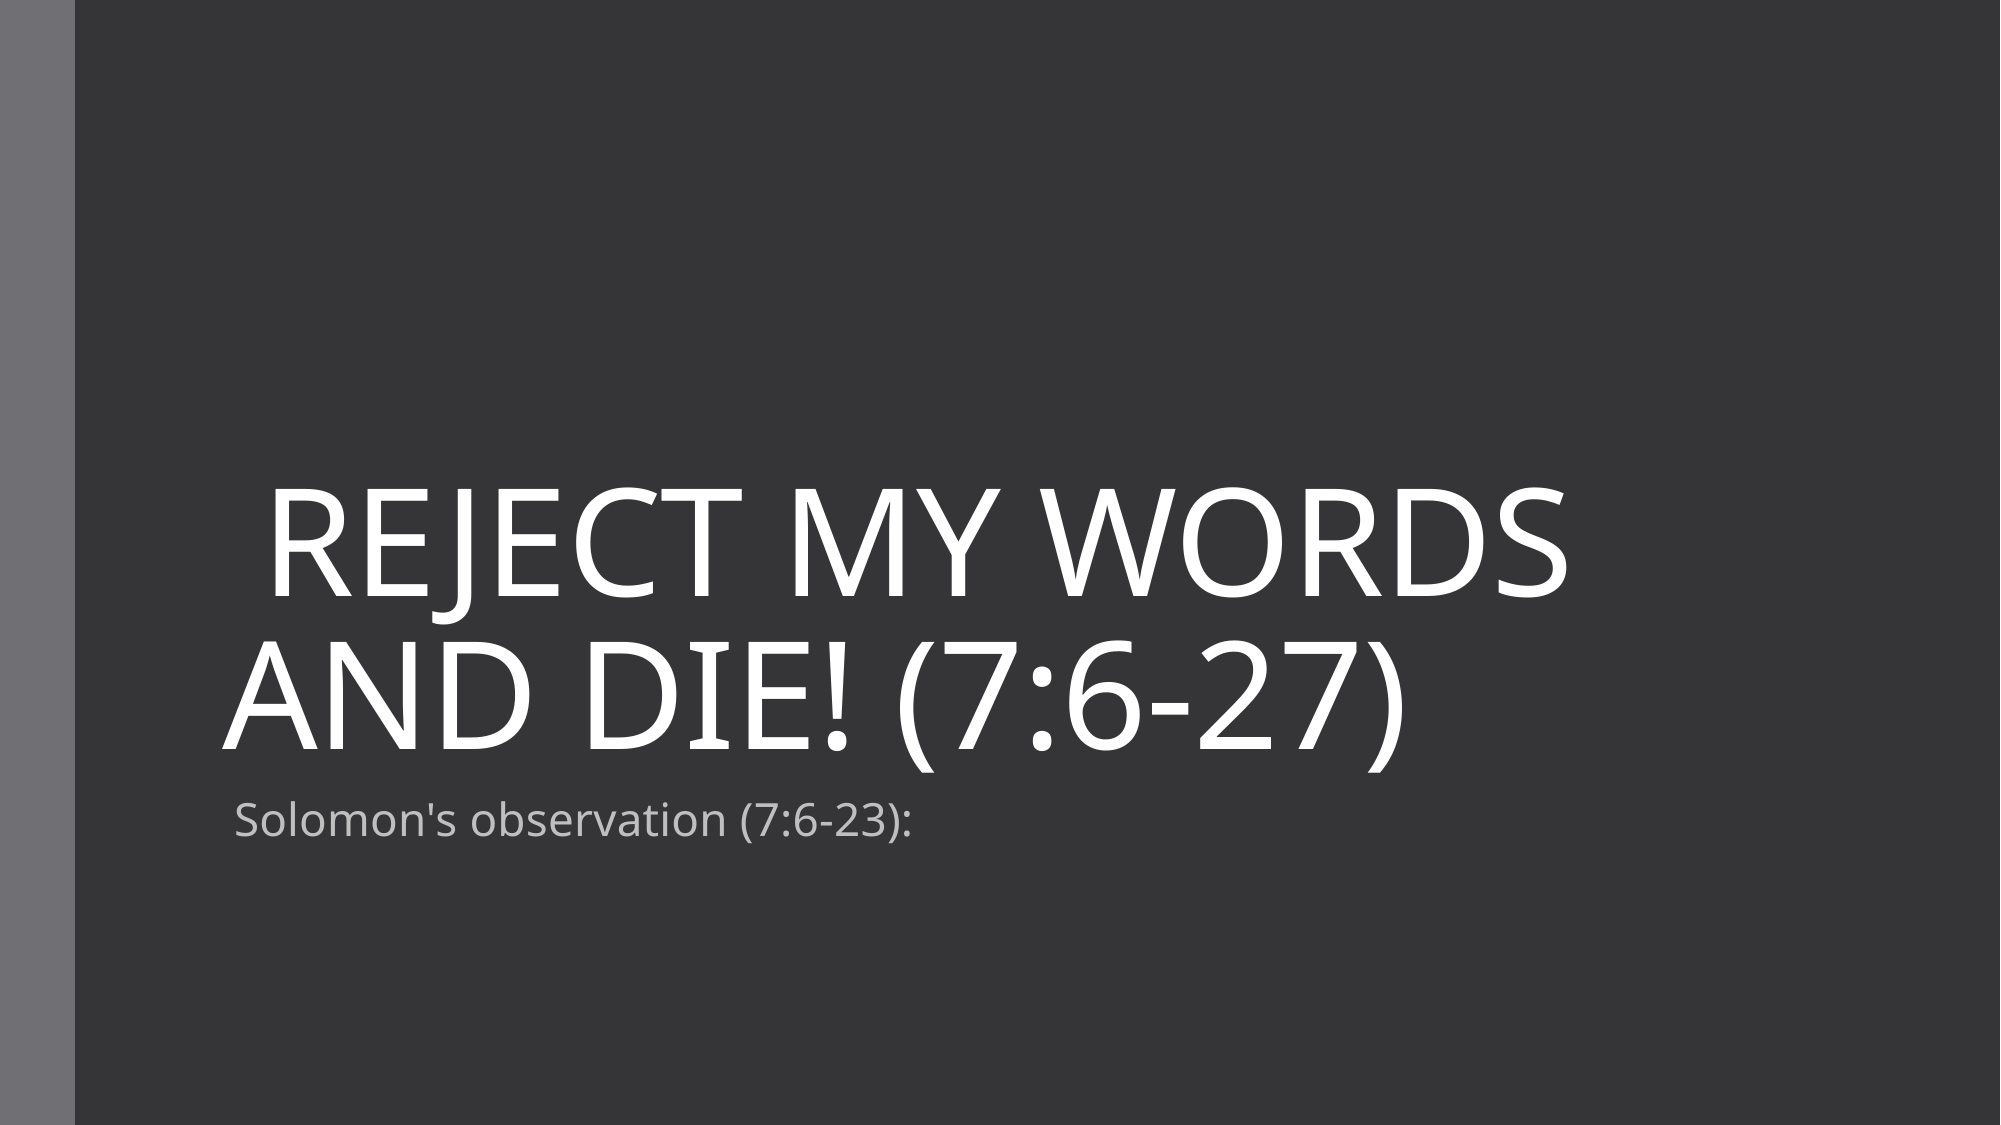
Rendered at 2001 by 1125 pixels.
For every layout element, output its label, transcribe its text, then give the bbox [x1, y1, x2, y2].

subtitle Solomon's observation (7:6-23): [206, 787, 1752, 1066]
title REJECT MY WORDS AND DIE! (7:6-27) [206, 124, 1752, 787]
